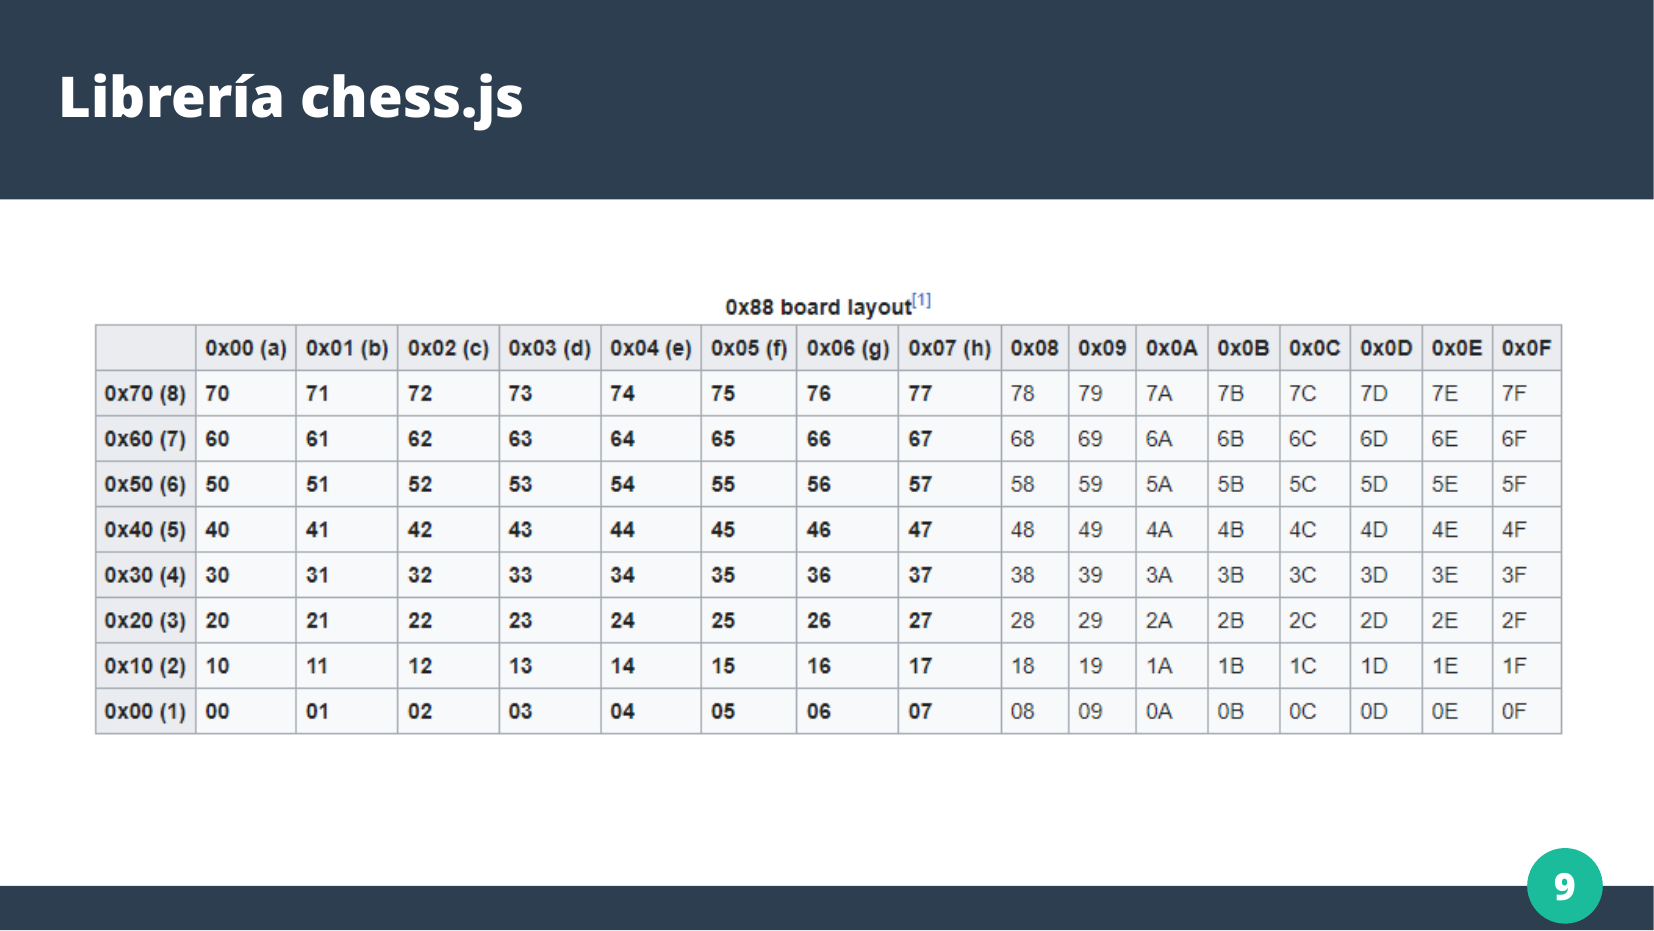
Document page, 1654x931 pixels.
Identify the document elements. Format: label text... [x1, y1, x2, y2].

title Librería chess.js [59, 37, 1595, 155]
picture [89, 290, 1572, 741]
